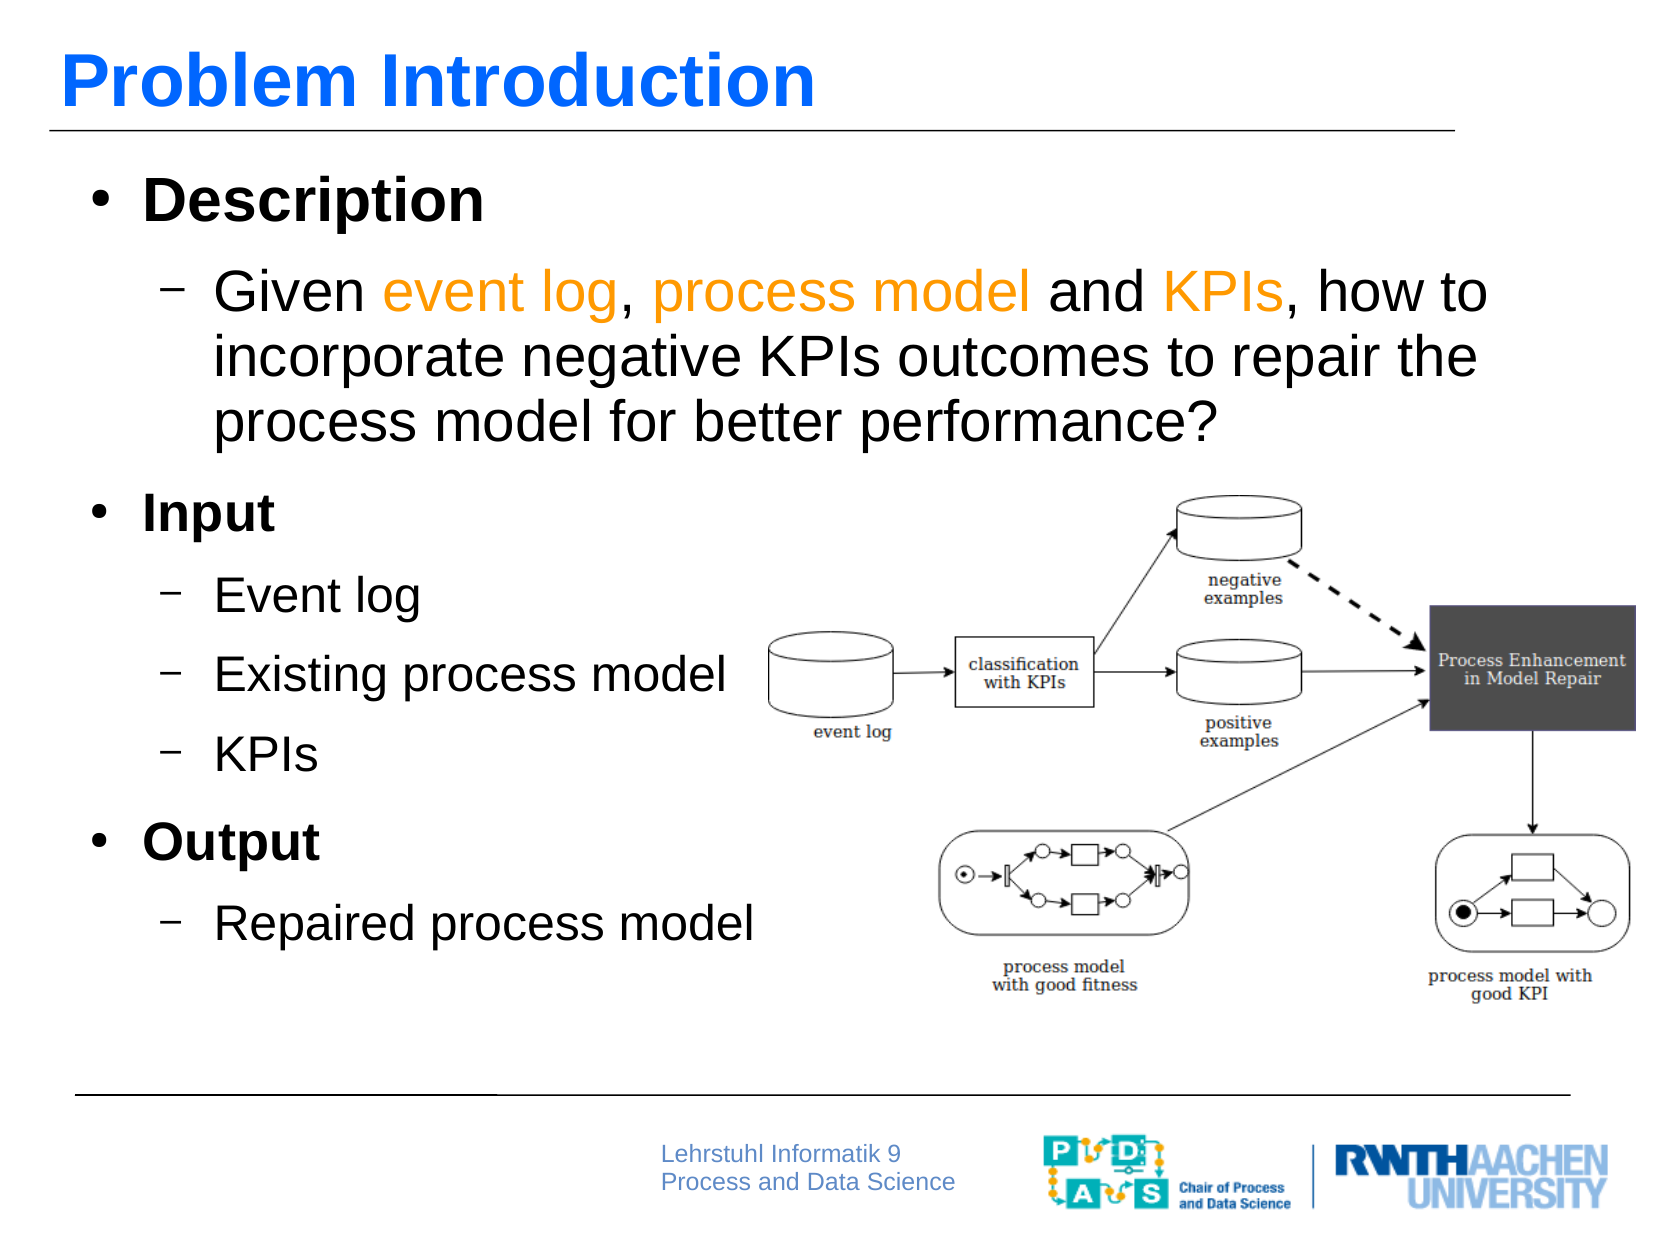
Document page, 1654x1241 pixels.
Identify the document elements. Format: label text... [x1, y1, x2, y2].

list Description Given event log, process model and KPIs, how to incorporate negative KPIs outcomes to repair the process model for better performance? Input Event log Existing process model KPIs Output Repaired process model [71, 165, 1546, 1021]
picture [768, 495, 1636, 1006]
title Problem Introduction [60, 30, 1549, 131]
picture [1005, 1090, 1647, 1241]
